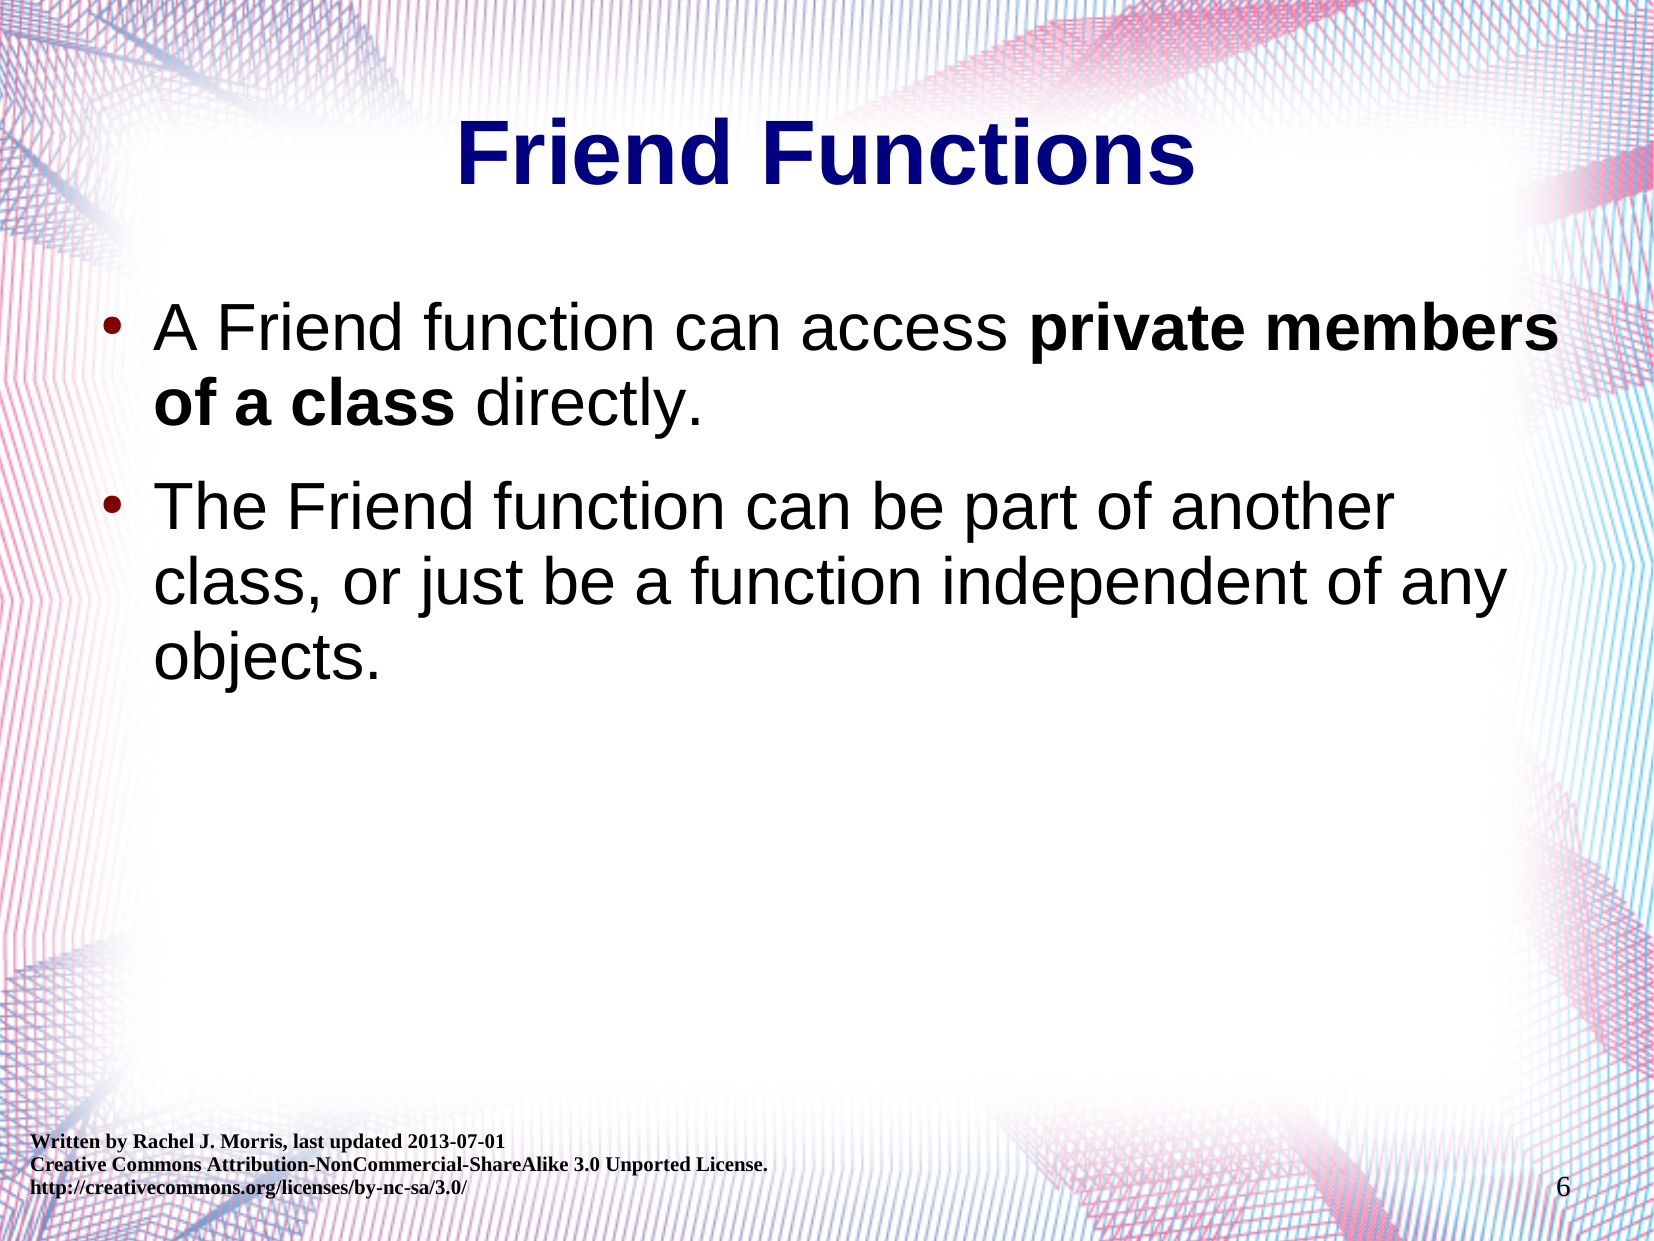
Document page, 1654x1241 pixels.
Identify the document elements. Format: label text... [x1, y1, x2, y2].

title Friend Functions [82, 49, 1571, 257]
picture [0, 0, 1654, 1241]
list A Friend function can access private members of a class directly. The Friend function can be part of another class, or just be a function independent of any objects. [82, 290, 1571, 1010]
